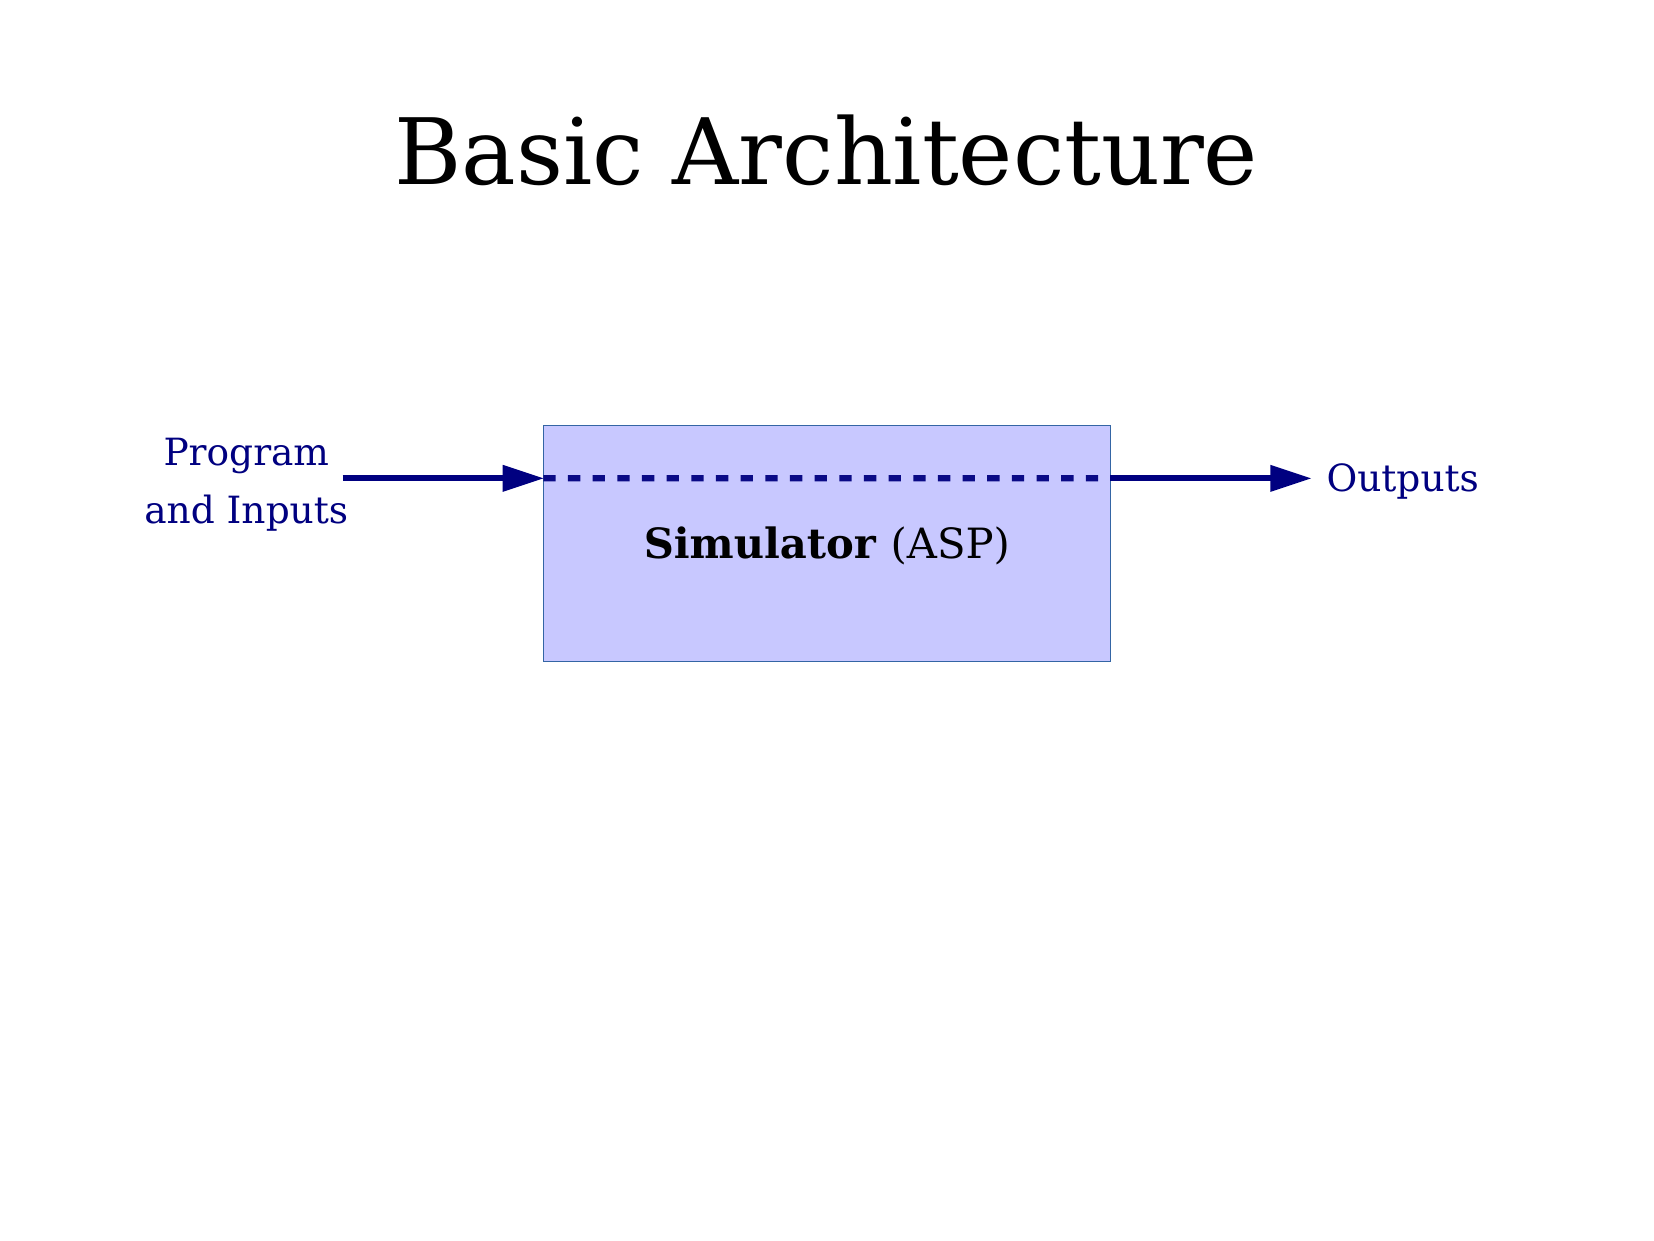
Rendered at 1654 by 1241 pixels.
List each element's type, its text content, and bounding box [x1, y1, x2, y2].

text_box Program and Inputs [129, 423, 364, 541]
text_box Outputs [1311, 449, 1495, 508]
text_box Simulator (ASP) [543, 425, 1111, 662]
title Basic Architecture [82, 49, 1571, 257]
